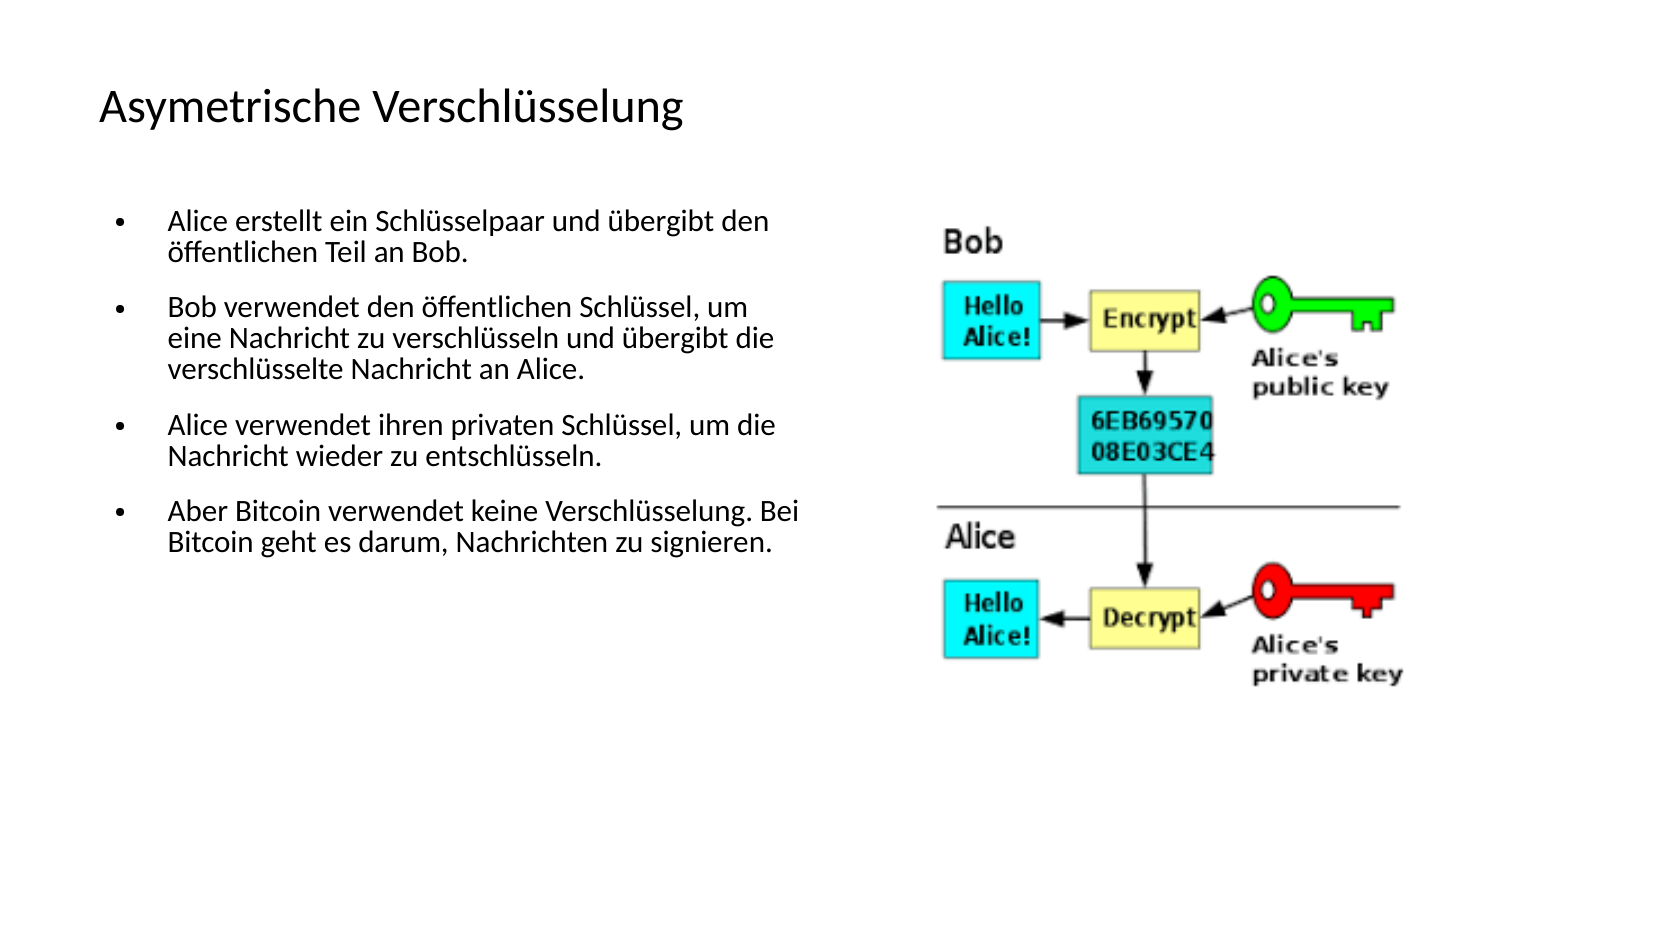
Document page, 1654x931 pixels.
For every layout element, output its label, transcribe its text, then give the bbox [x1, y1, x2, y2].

picture [915, 209, 1426, 709]
title Asymetrische Verschlüsselung [99, 27, 1555, 193]
list Alice erstellt ein Schlüsselpaar und übergibt den öffentlichen Teil an Bob. Bob verwendet den öffentlichen Schlüssel, um eine Nachricht zu verschlüsseln und übergibt die verschlüsselte Nachricht an Alice. Alice verwendet ihren privaten Schlüssel, um die Nachricht wieder zu entschlüsseln. Aber Bitcoin verwendet keine Verschlüsselung. Bei Bitcoin geht es darum, Nachrichten zu signieren. [96, 207, 810, 780]
